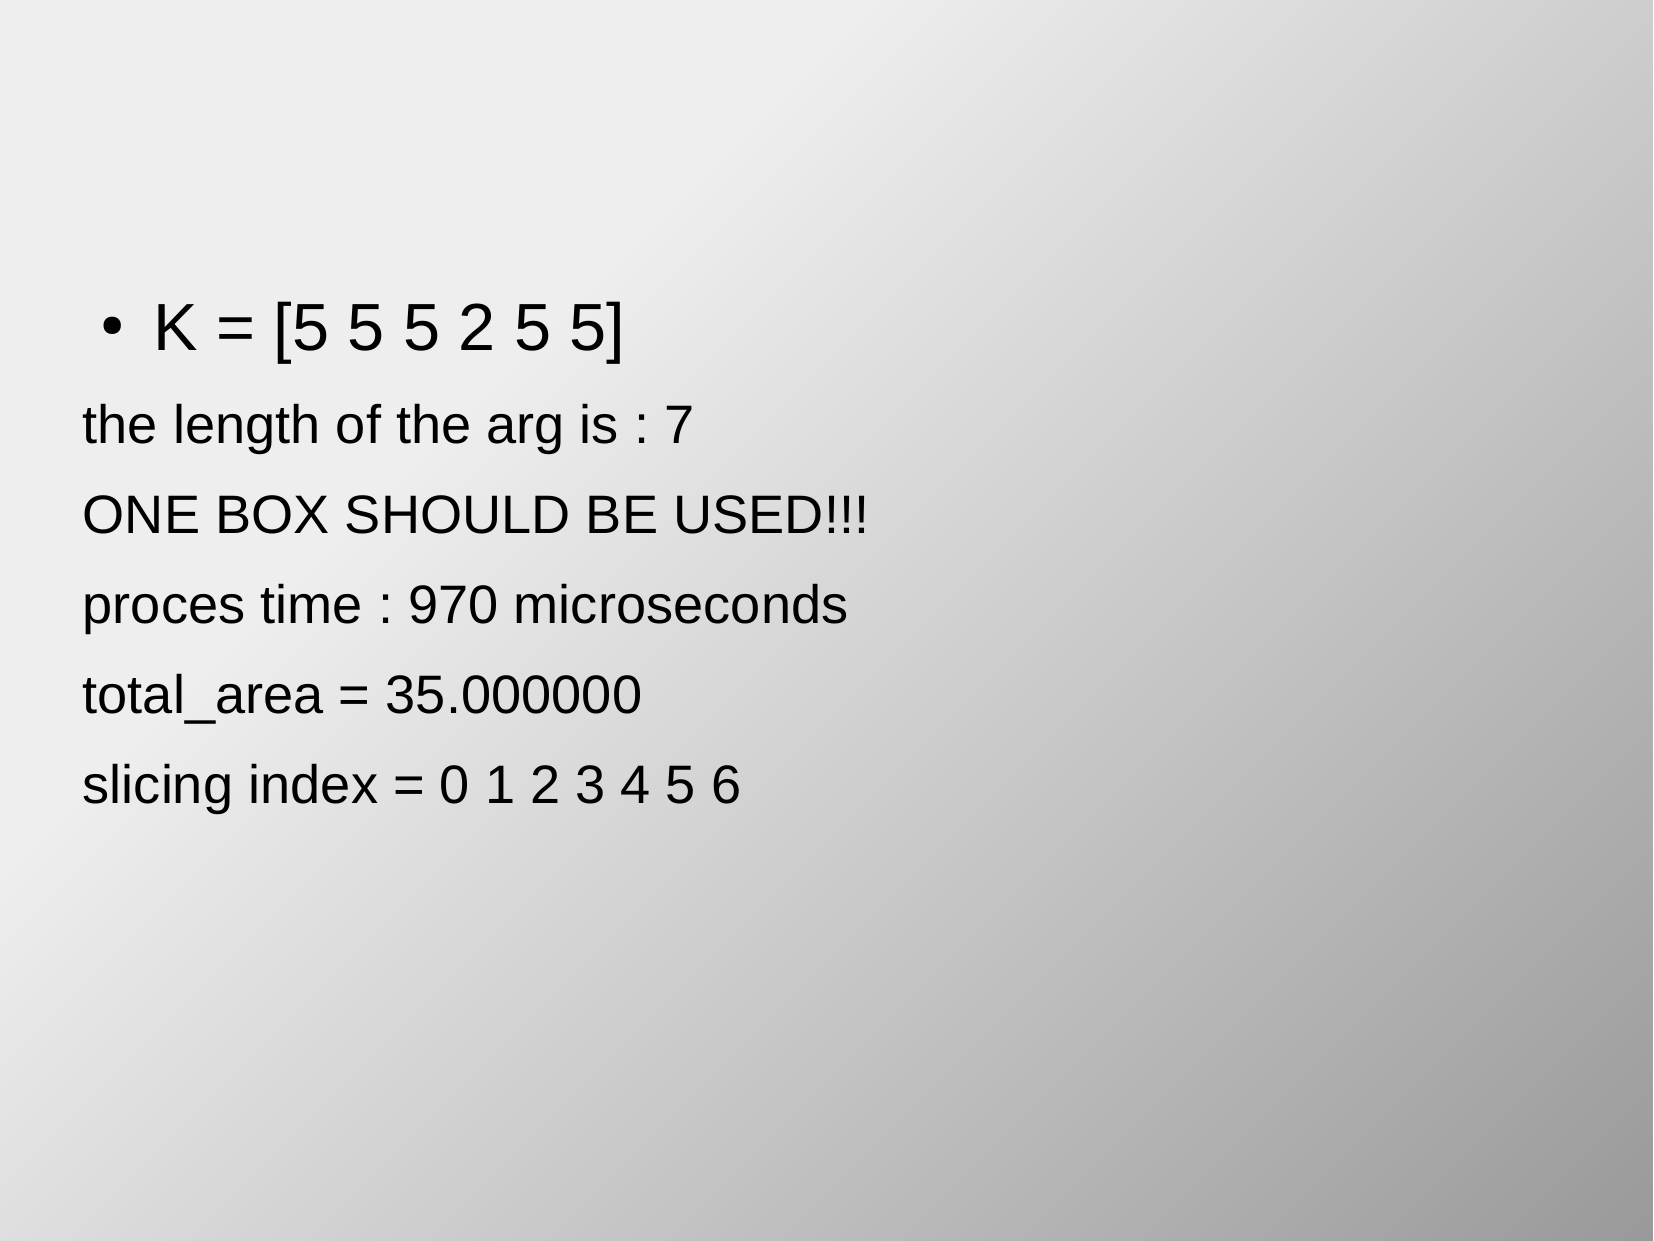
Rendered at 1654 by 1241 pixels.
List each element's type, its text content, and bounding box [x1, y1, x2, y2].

list K = [5 5 5 2 5 5] the length of the arg is : 7 ONE BOX SHOULD BE USED!!! proces time : 970 microseconds total_area = 35.000000 slicing index = 0 1 2 3 4 5 6 [82, 290, 1571, 1010]
